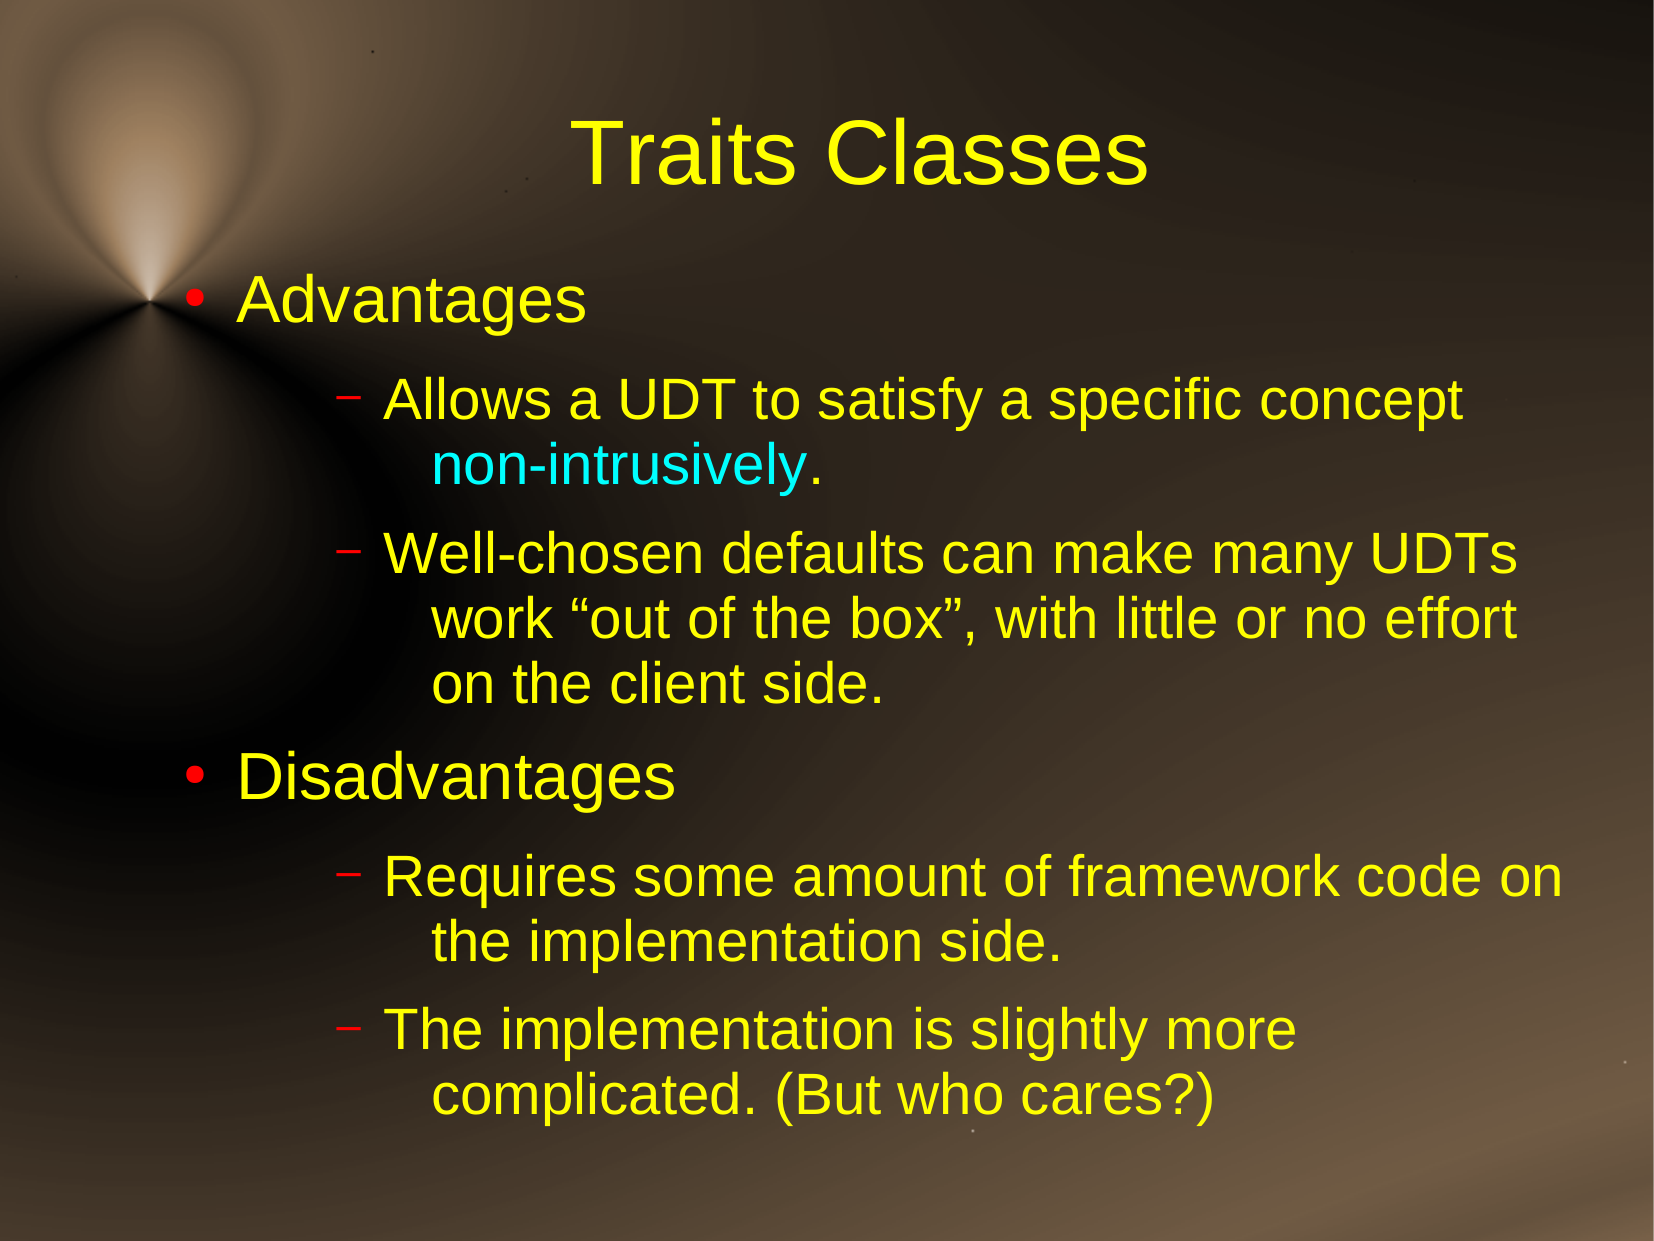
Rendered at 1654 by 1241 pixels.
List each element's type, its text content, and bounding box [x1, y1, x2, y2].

title Traits Classes [150, 49, 1571, 257]
list Advantages Allows a UDT to satisfy a specific concept non-intrusively. Well-chosen defaults can make many UDTs work “out of the box”, with little or no effort on the client side. Disadvantages Requires some amount of framework code on the implementation side. The implementation is slightly more complicated. (But who cares?) [147, 262, 1571, 1126]
picture [0, 0, 1654, 1241]
